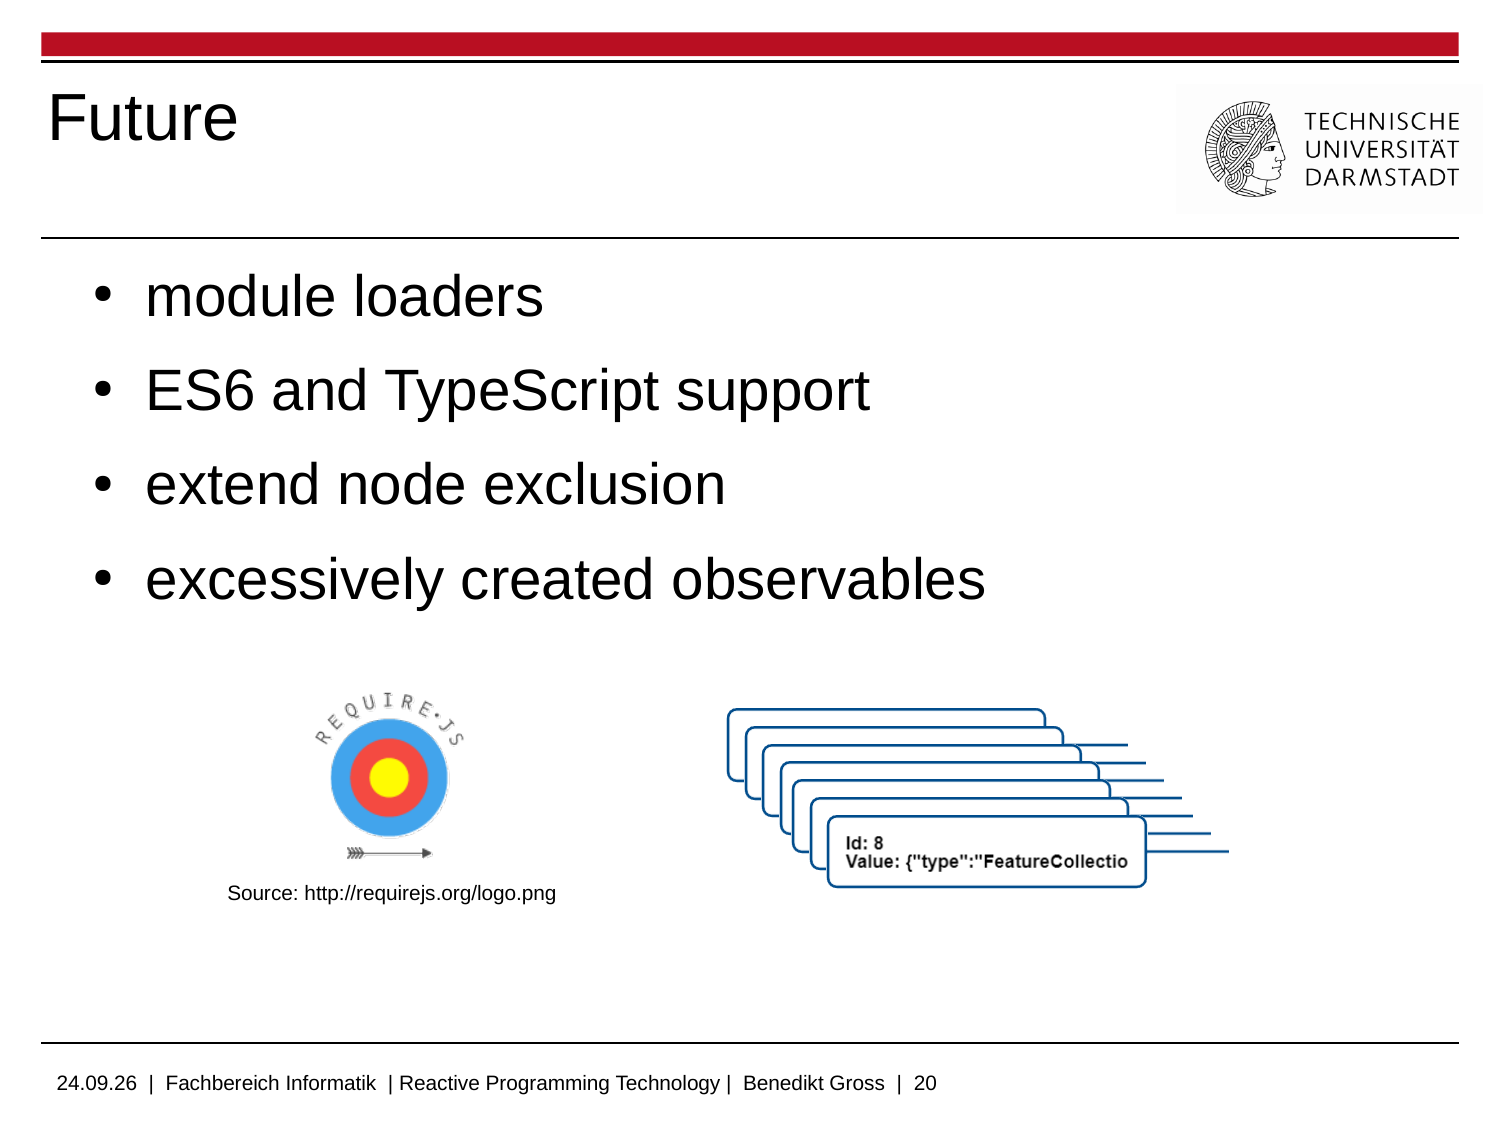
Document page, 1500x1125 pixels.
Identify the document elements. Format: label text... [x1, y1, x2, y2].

text_box Source: http://requirejs.org/logo.png [212, 874, 591, 945]
picture [726, 708, 1229, 889]
title Future [47, 69, 1137, 220]
list module loaders ES6 and TypeScript support extend node exclusion excessively created observables [75, 263, 1425, 916]
picture [248, 684, 532, 863]
